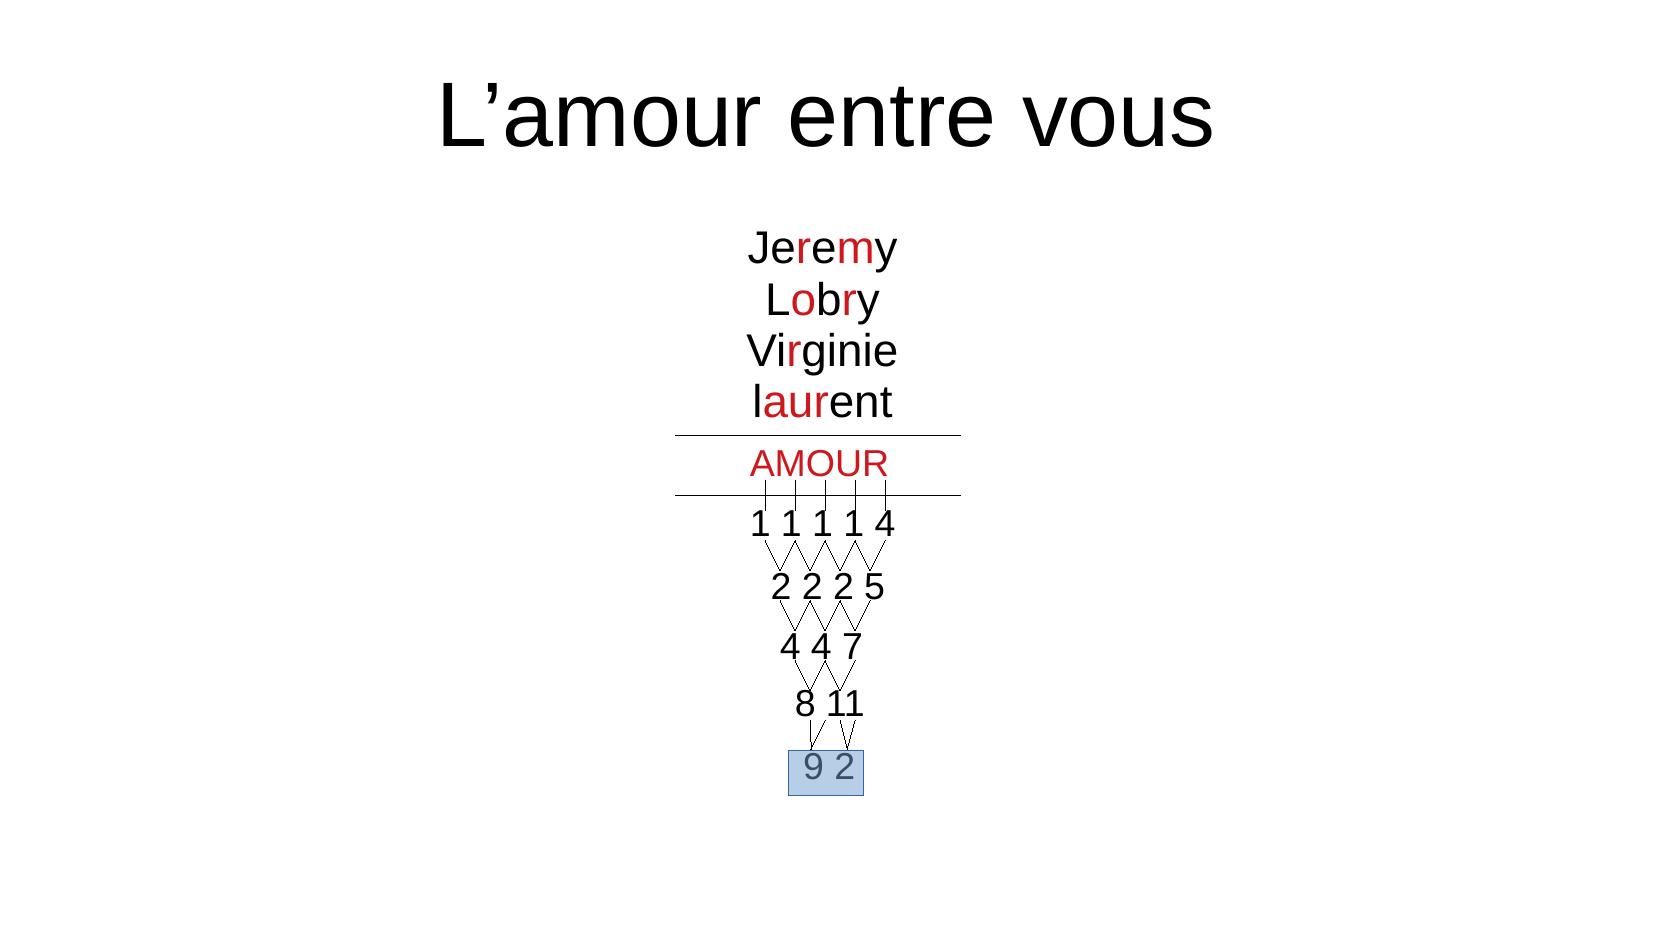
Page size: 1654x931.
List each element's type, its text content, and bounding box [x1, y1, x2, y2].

text_box 8 11 [780, 675, 917, 774]
text_box [788, 750, 864, 796]
title L’amour entre vous [82, 37, 1571, 193]
text_box 2 2 2 5 [755, 558, 901, 616]
text_box 9 2 [788, 738, 871, 796]
text_box 1 1 1 1 4 [735, 495, 911, 552]
text_box AMOUR [735, 435, 905, 492]
text_box Jeremy Lobry Virginie laurent [731, 215, 916, 435]
text_box 4 4 7 [765, 618, 878, 676]
